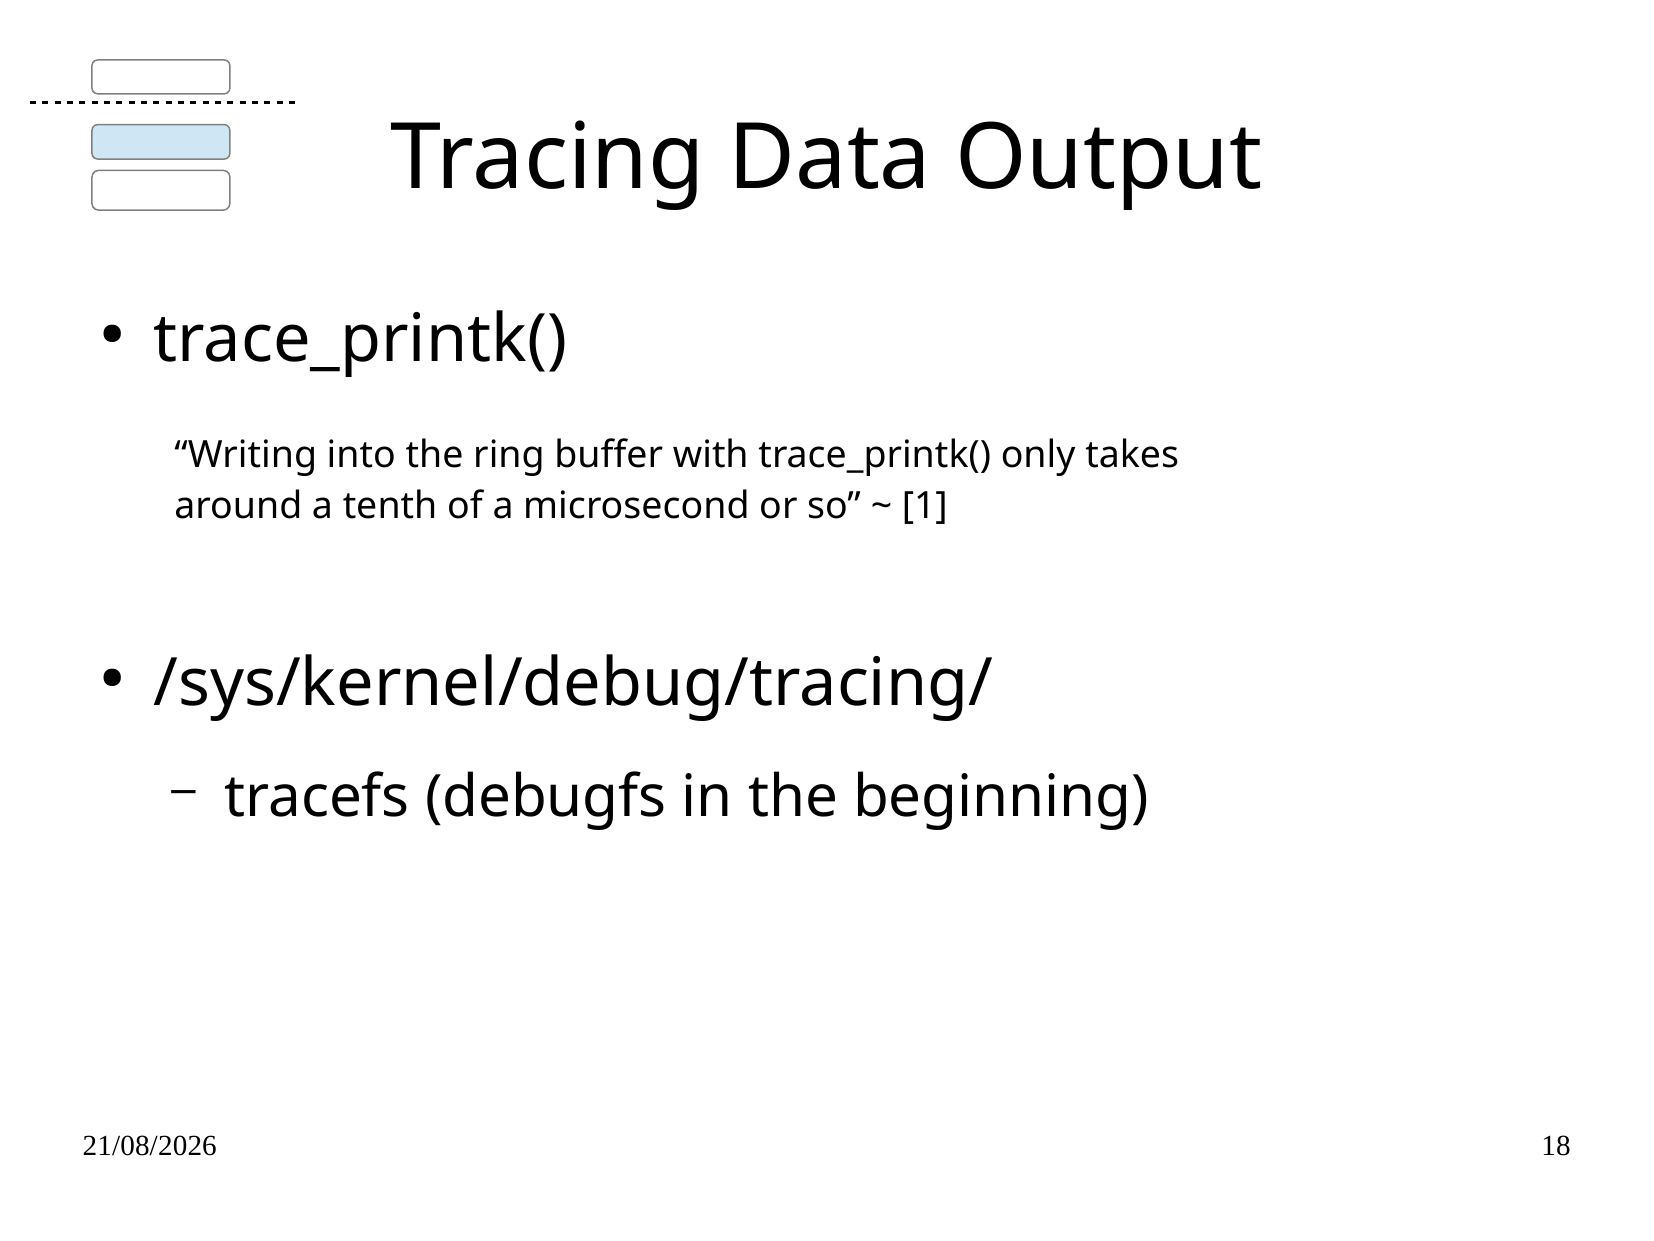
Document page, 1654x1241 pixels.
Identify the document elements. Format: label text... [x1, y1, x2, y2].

text_box [91, 124, 230, 160]
text_box “Writing into the ring buffer with trace_printk() only takes around a tenth of a microsecond or so” ~ [1] [159, 419, 1321, 526]
title Tracing Data Output [82, 49, 1571, 257]
list trace_printk() /sys/kernel/debug/tracing/ tracefs (debugfs in the beginning) [82, 290, 1571, 1010]
